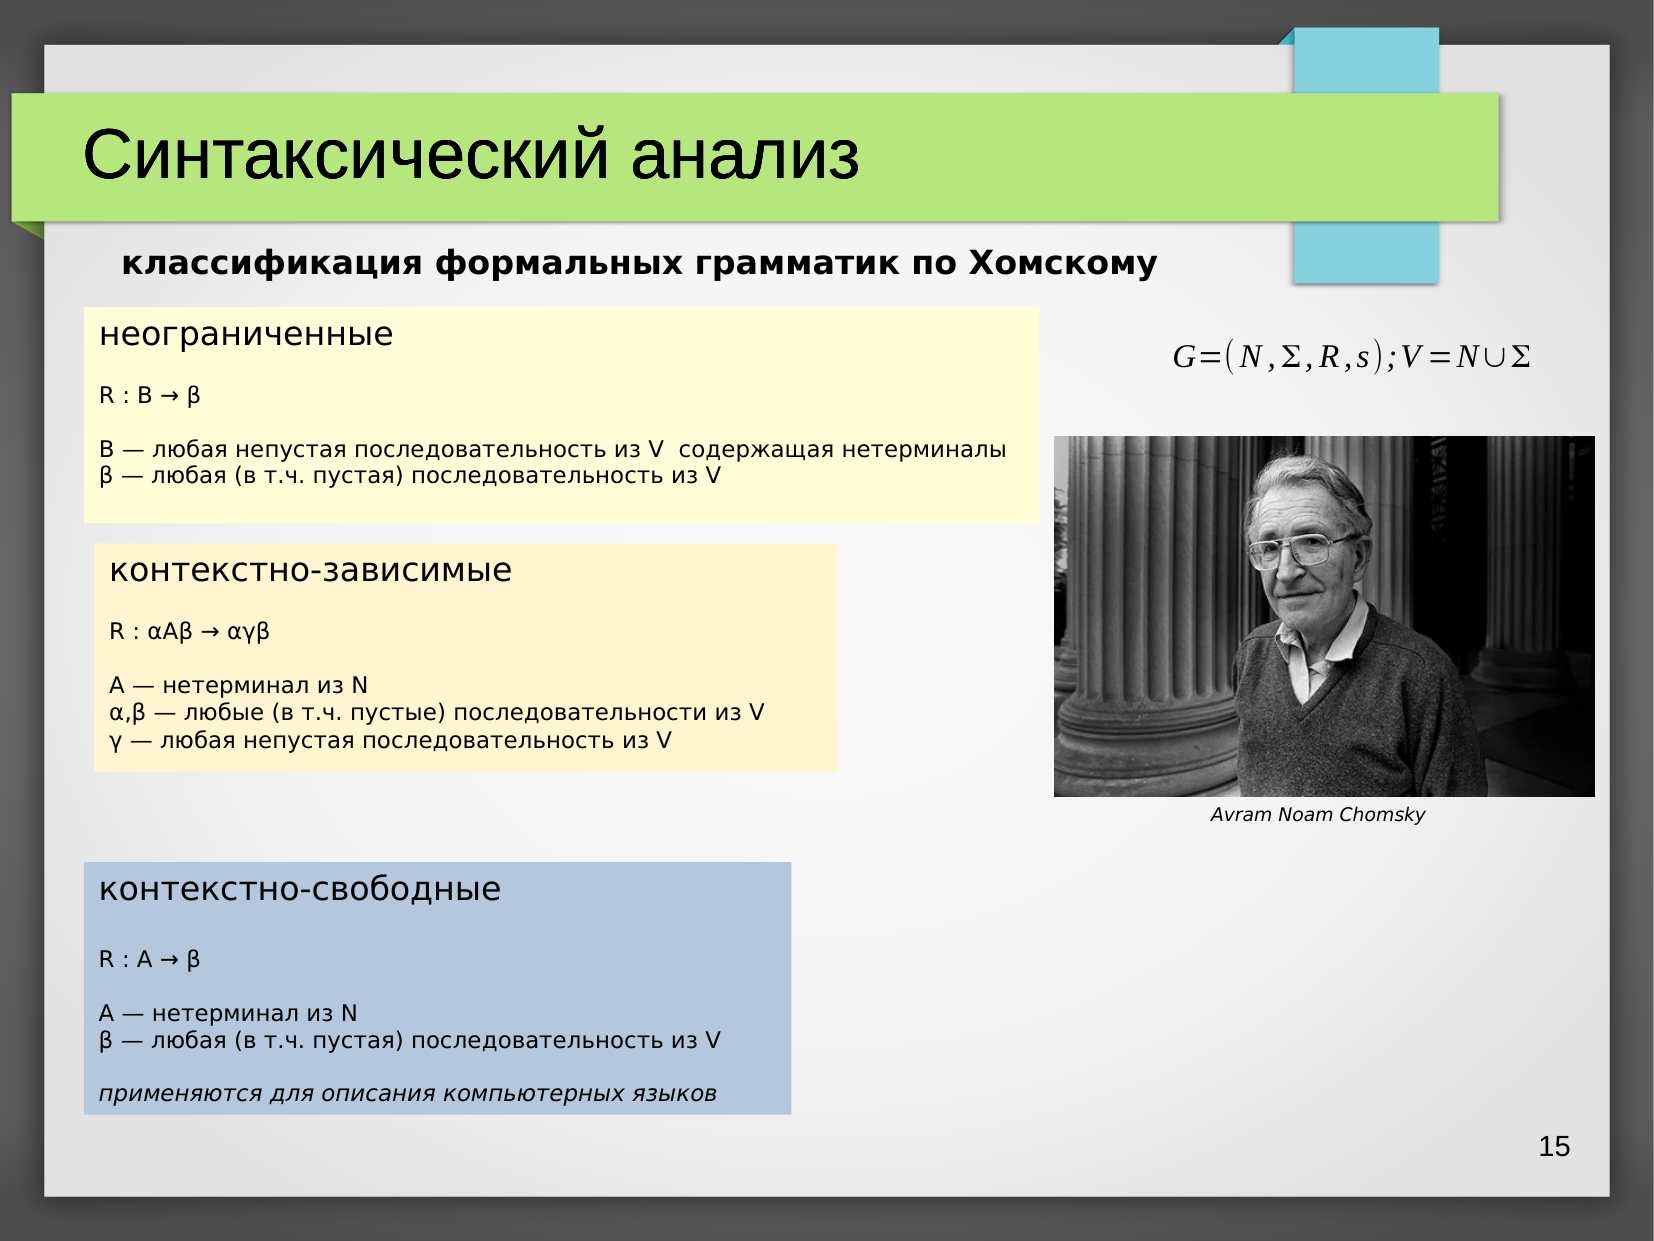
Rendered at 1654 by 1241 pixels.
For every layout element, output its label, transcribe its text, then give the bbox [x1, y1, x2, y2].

text_box неограниченные R : B → β B — любая непустая последовательность из V содержащая нетерминалы β — любая (в т.ч. пустая) последовательность из V [84, 307, 1040, 524]
title Синтаксический анализ [82, 114, 993, 194]
chart [1166, 337, 1537, 378]
text_box контекстно-зависимые R : αAβ → αγβ A — нетерминал из N α,β — любые (в т.ч. пустые) последовательности из V γ — любая непустая последовательность из V [94, 543, 838, 773]
text_box контекстно-свободные R : A → β A — нетерминал из N β — любая (в т.ч. пустая) последовательность из V применяются для описания компьютерных языков [83, 862, 792, 1115]
text_box классификация формальных грамматик по Хомскому [106, 236, 1229, 290]
picture [0, 0, 1654, 1241]
text_box Avram Noam Chomsky [1196, 797, 1468, 845]
